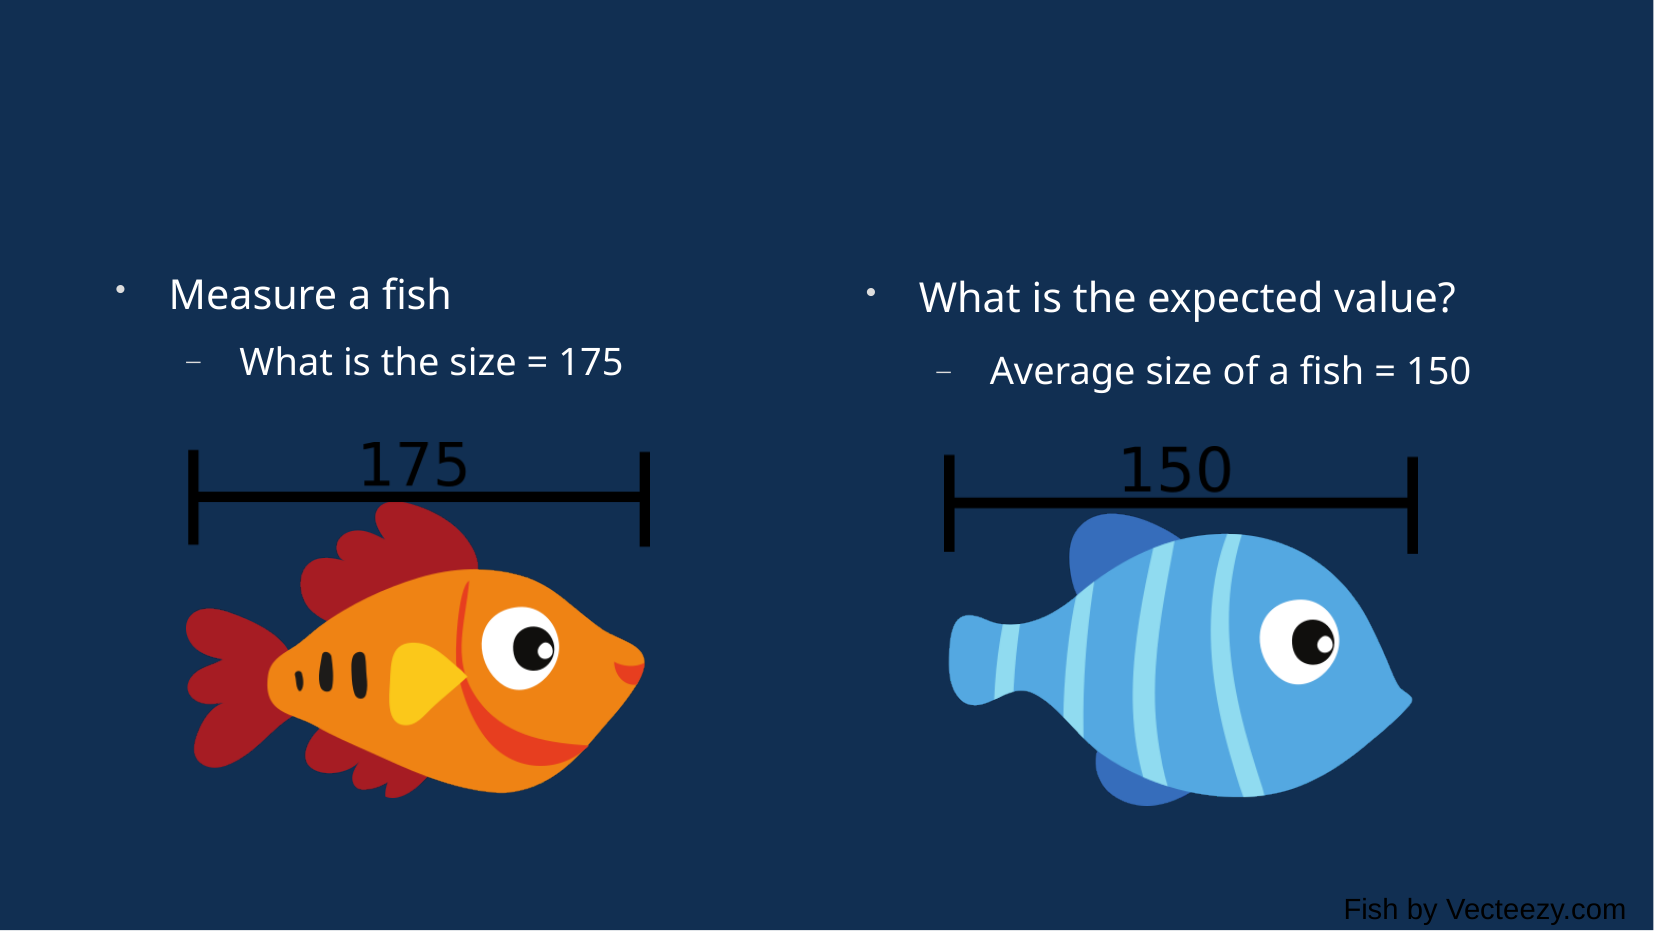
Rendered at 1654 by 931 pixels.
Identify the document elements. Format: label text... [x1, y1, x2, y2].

text_box Fish by Vecteezy.com [1328, 885, 1654, 931]
list What is the expected value? Average size of a fish = 150 [848, 268, 1563, 806]
picture [186, 442, 650, 798]
picture [944, 446, 1418, 806]
list Measure a fish What is the size = 175 [97, 268, 813, 806]
